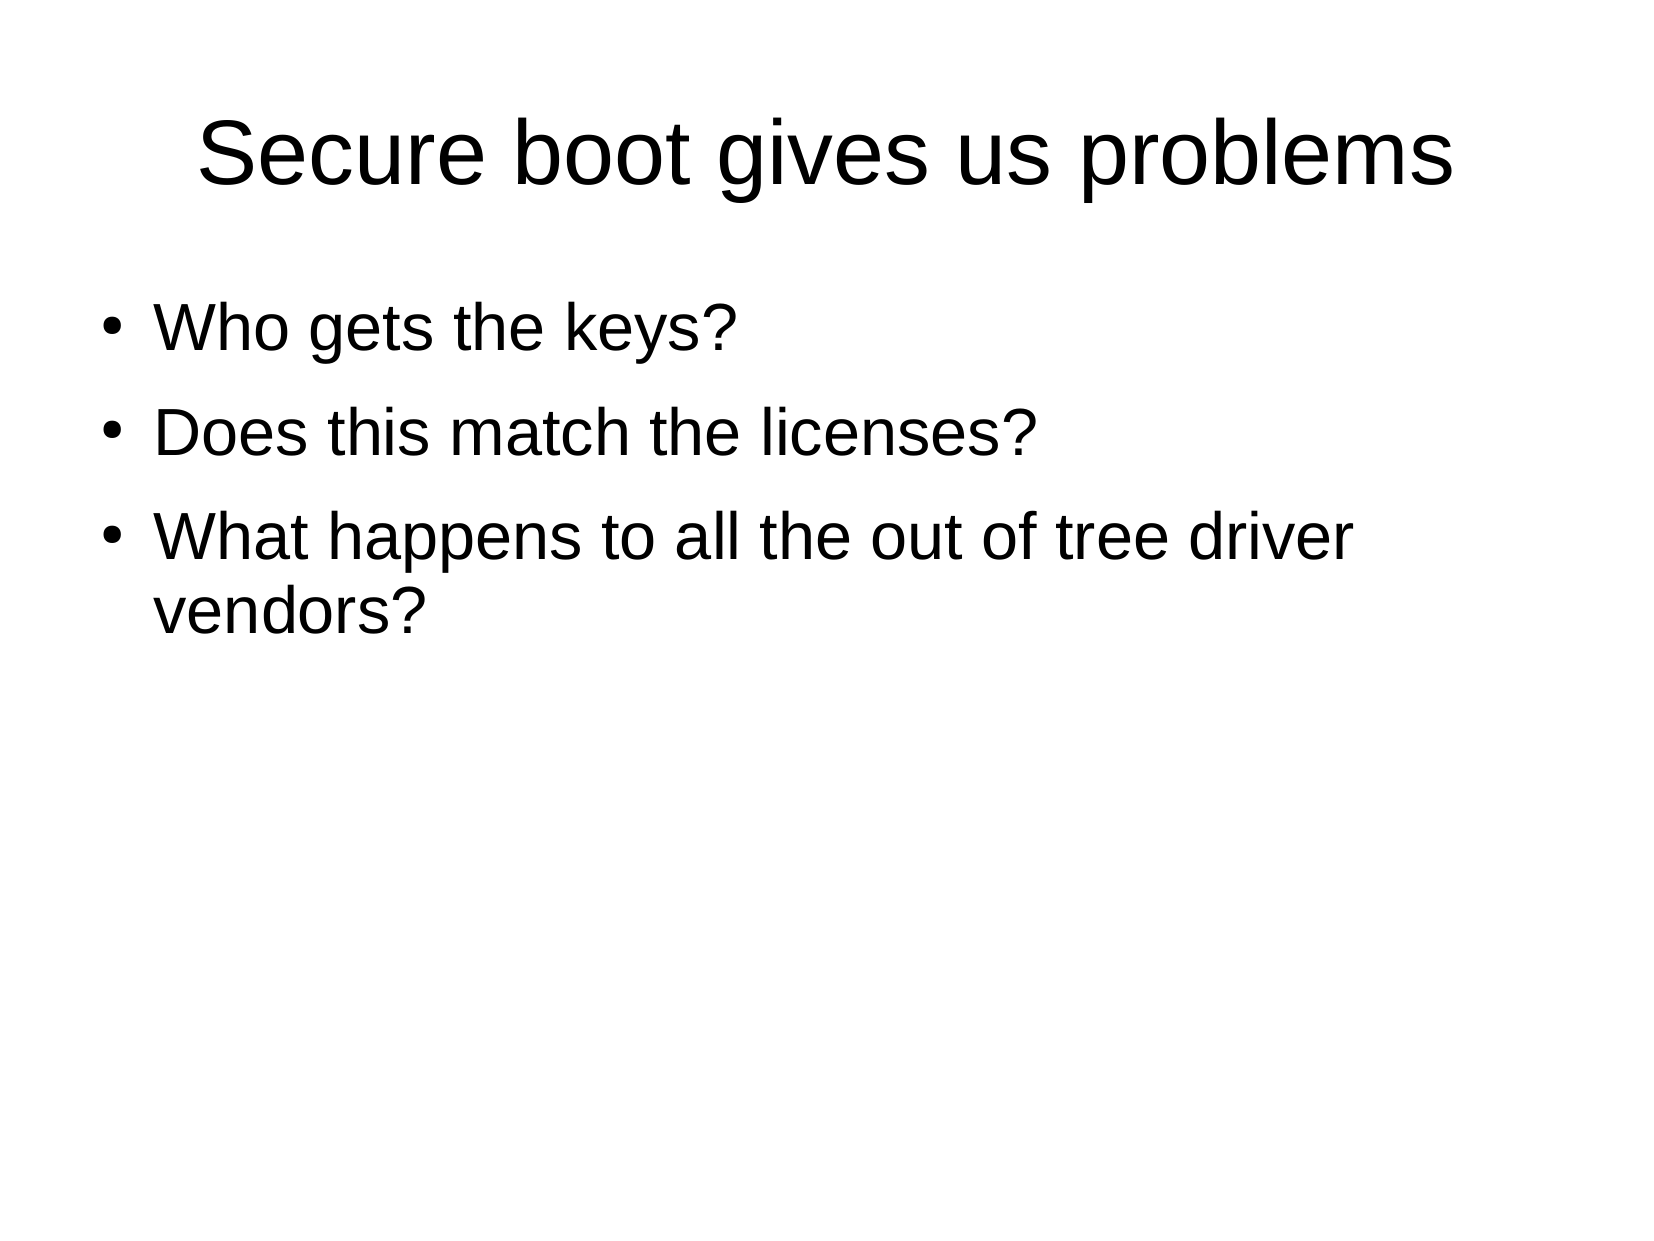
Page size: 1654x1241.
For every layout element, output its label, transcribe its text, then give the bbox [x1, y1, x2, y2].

title Secure boot gives us problems [82, 49, 1571, 257]
list Who gets the keys? Does this match the licenses? What happens to all the out of tree driver vendors? [82, 290, 1571, 1109]
